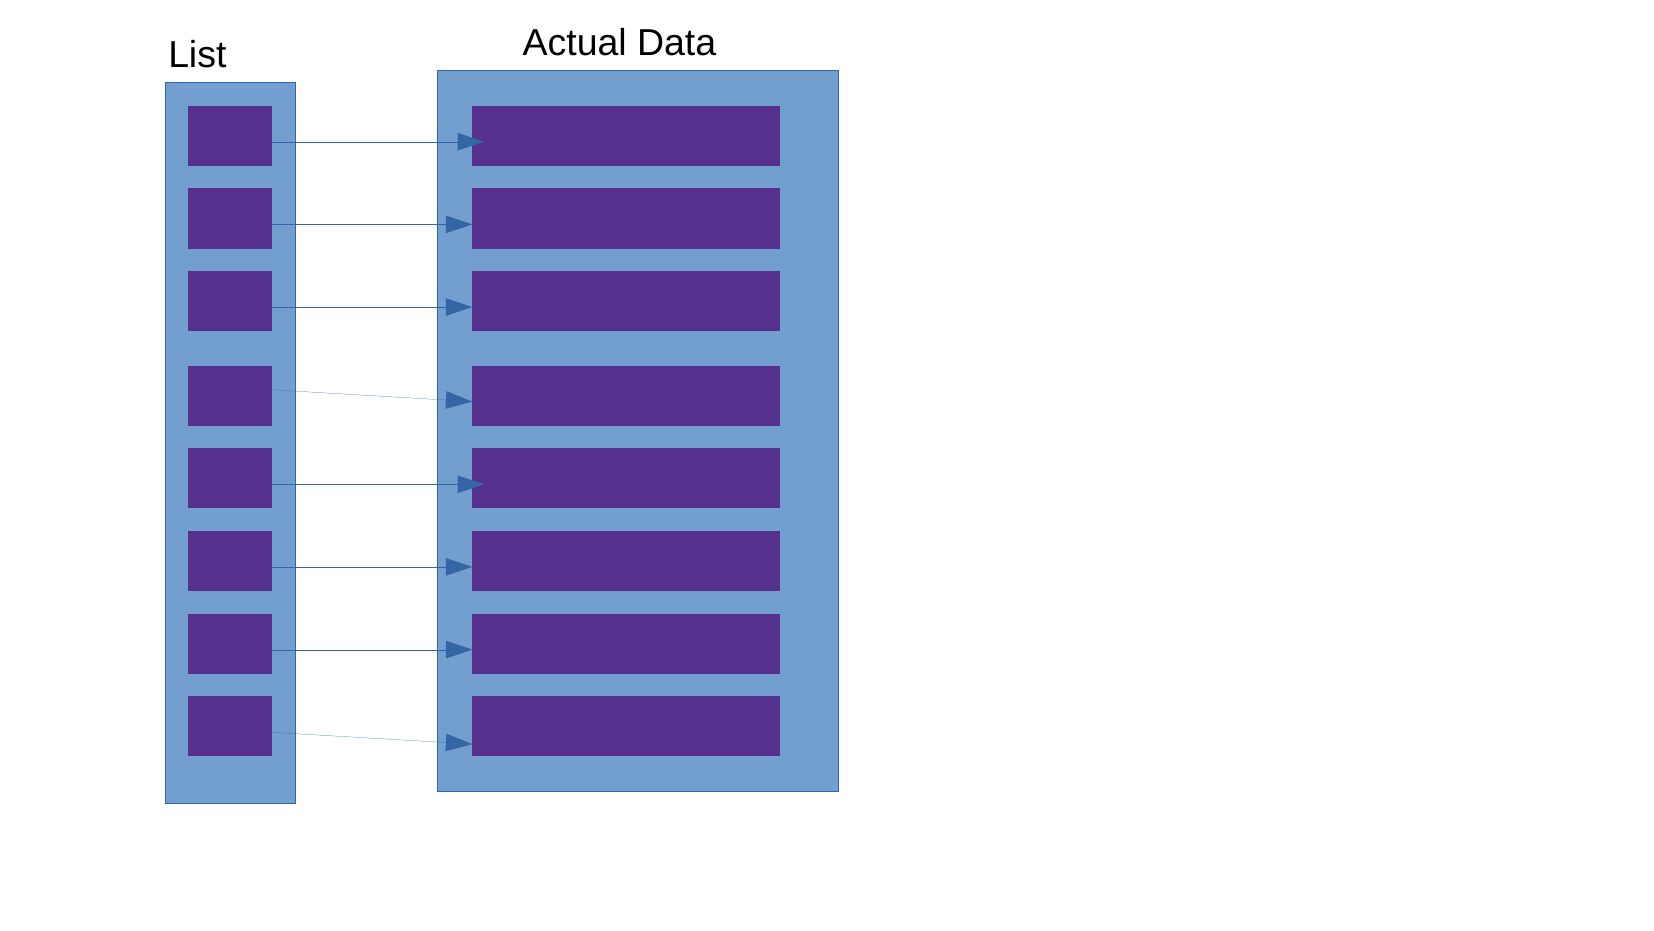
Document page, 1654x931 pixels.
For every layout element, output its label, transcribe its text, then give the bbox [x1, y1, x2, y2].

text_box Actual Data [507, 14, 732, 71]
text_box [437, 70, 839, 792]
text_box [165, 83, 296, 804]
text_box List [153, 25, 296, 83]
